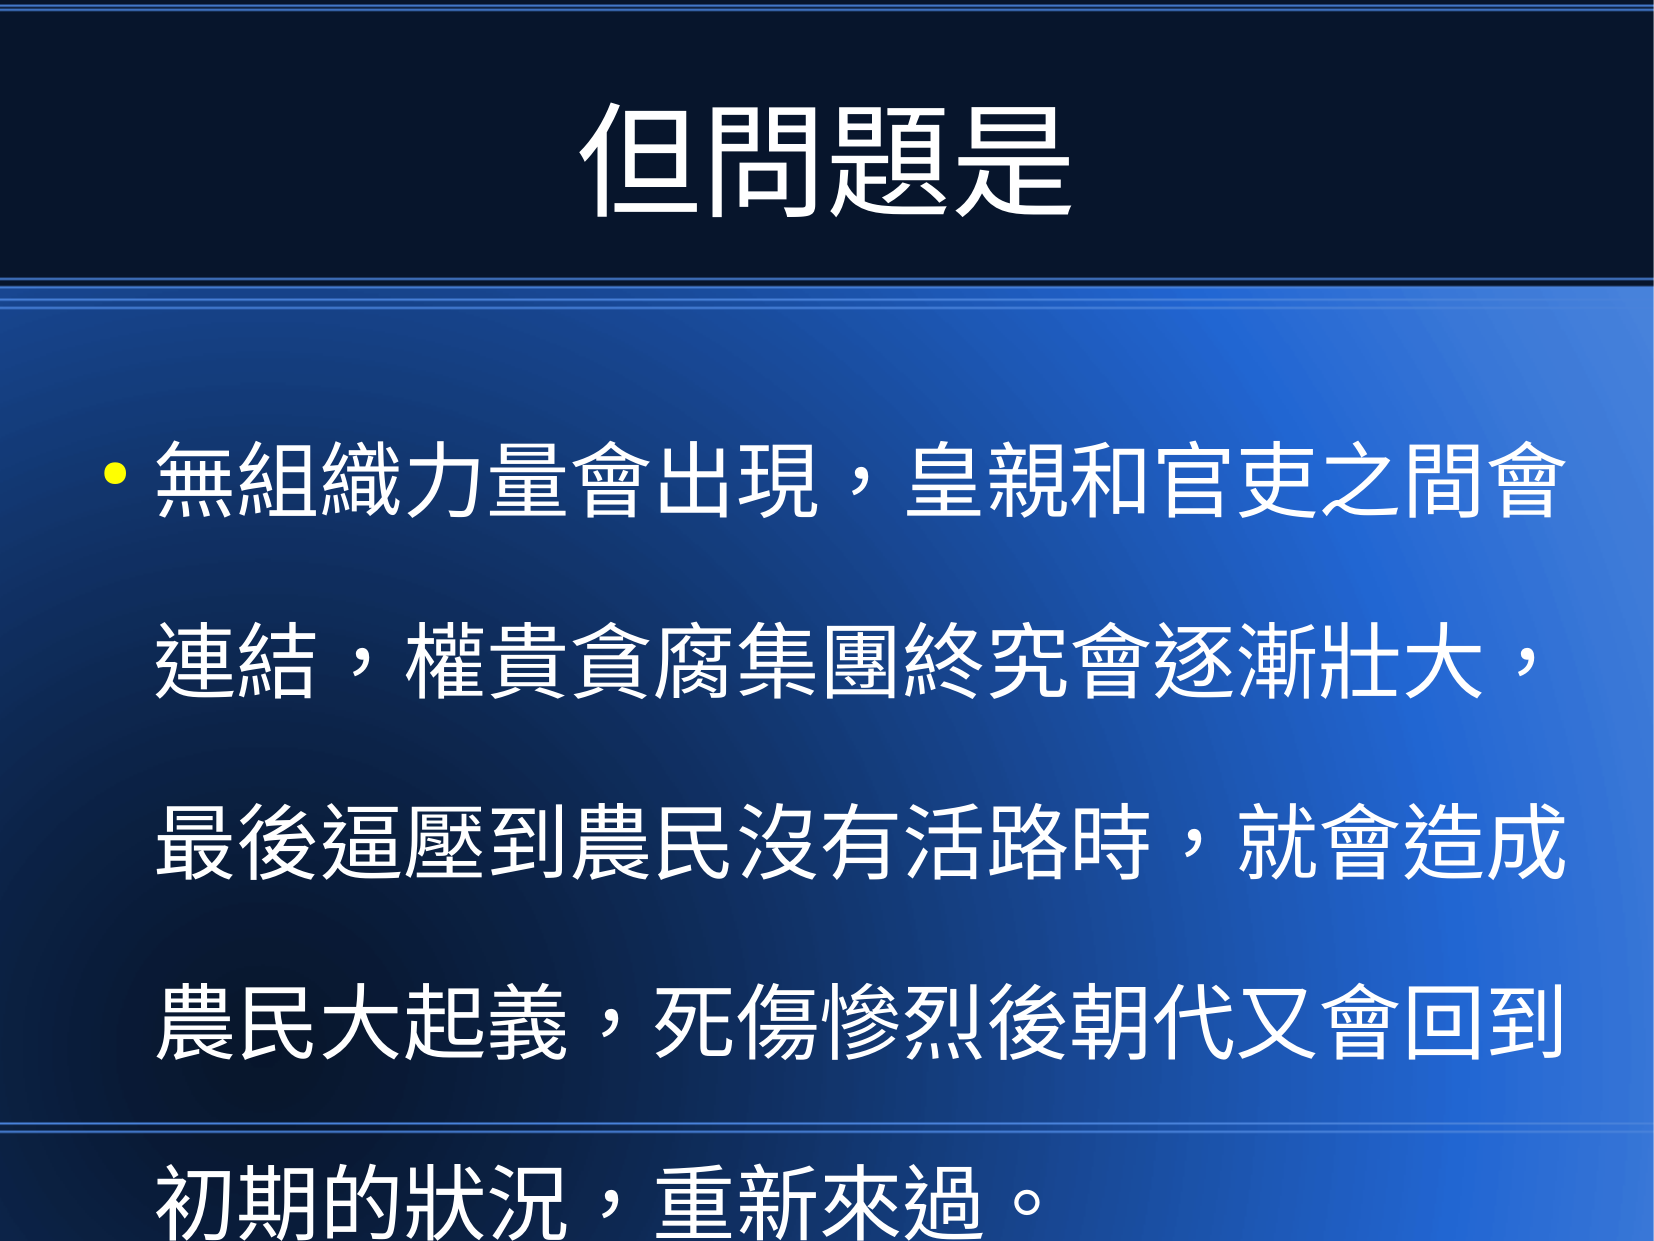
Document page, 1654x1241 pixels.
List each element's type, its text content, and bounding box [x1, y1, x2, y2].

picture [0, 0, 1654, 1241]
list 無組織力量會出現，皇親和官吏之間會連結，權貴貪腐集團終究會逐漸壯大，最後逼壓到農民沒有活路時，就會造成農民大起義，死傷慘烈後朝代又會回到初期的狀況，重新來過。 [82, 355, 1571, 1241]
title 但問題是 [82, 49, 1571, 257]
